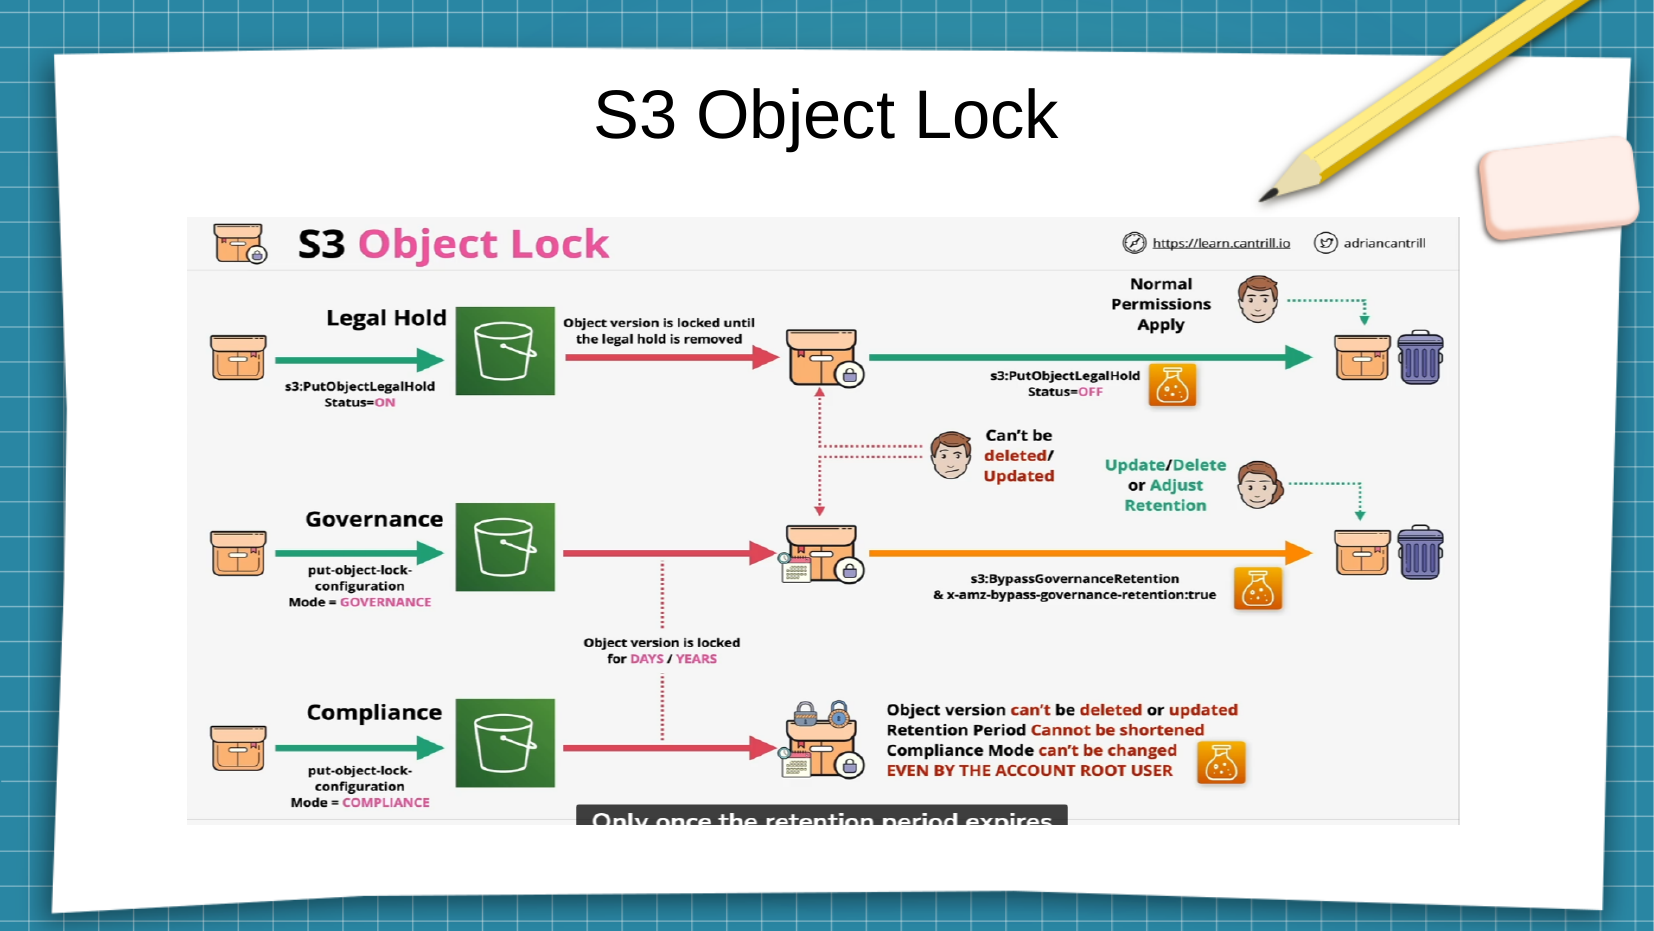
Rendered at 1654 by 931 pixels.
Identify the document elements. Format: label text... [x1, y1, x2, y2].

picture [0, 0, 1654, 931]
title S3 Object Lock [82, 37, 1571, 193]
